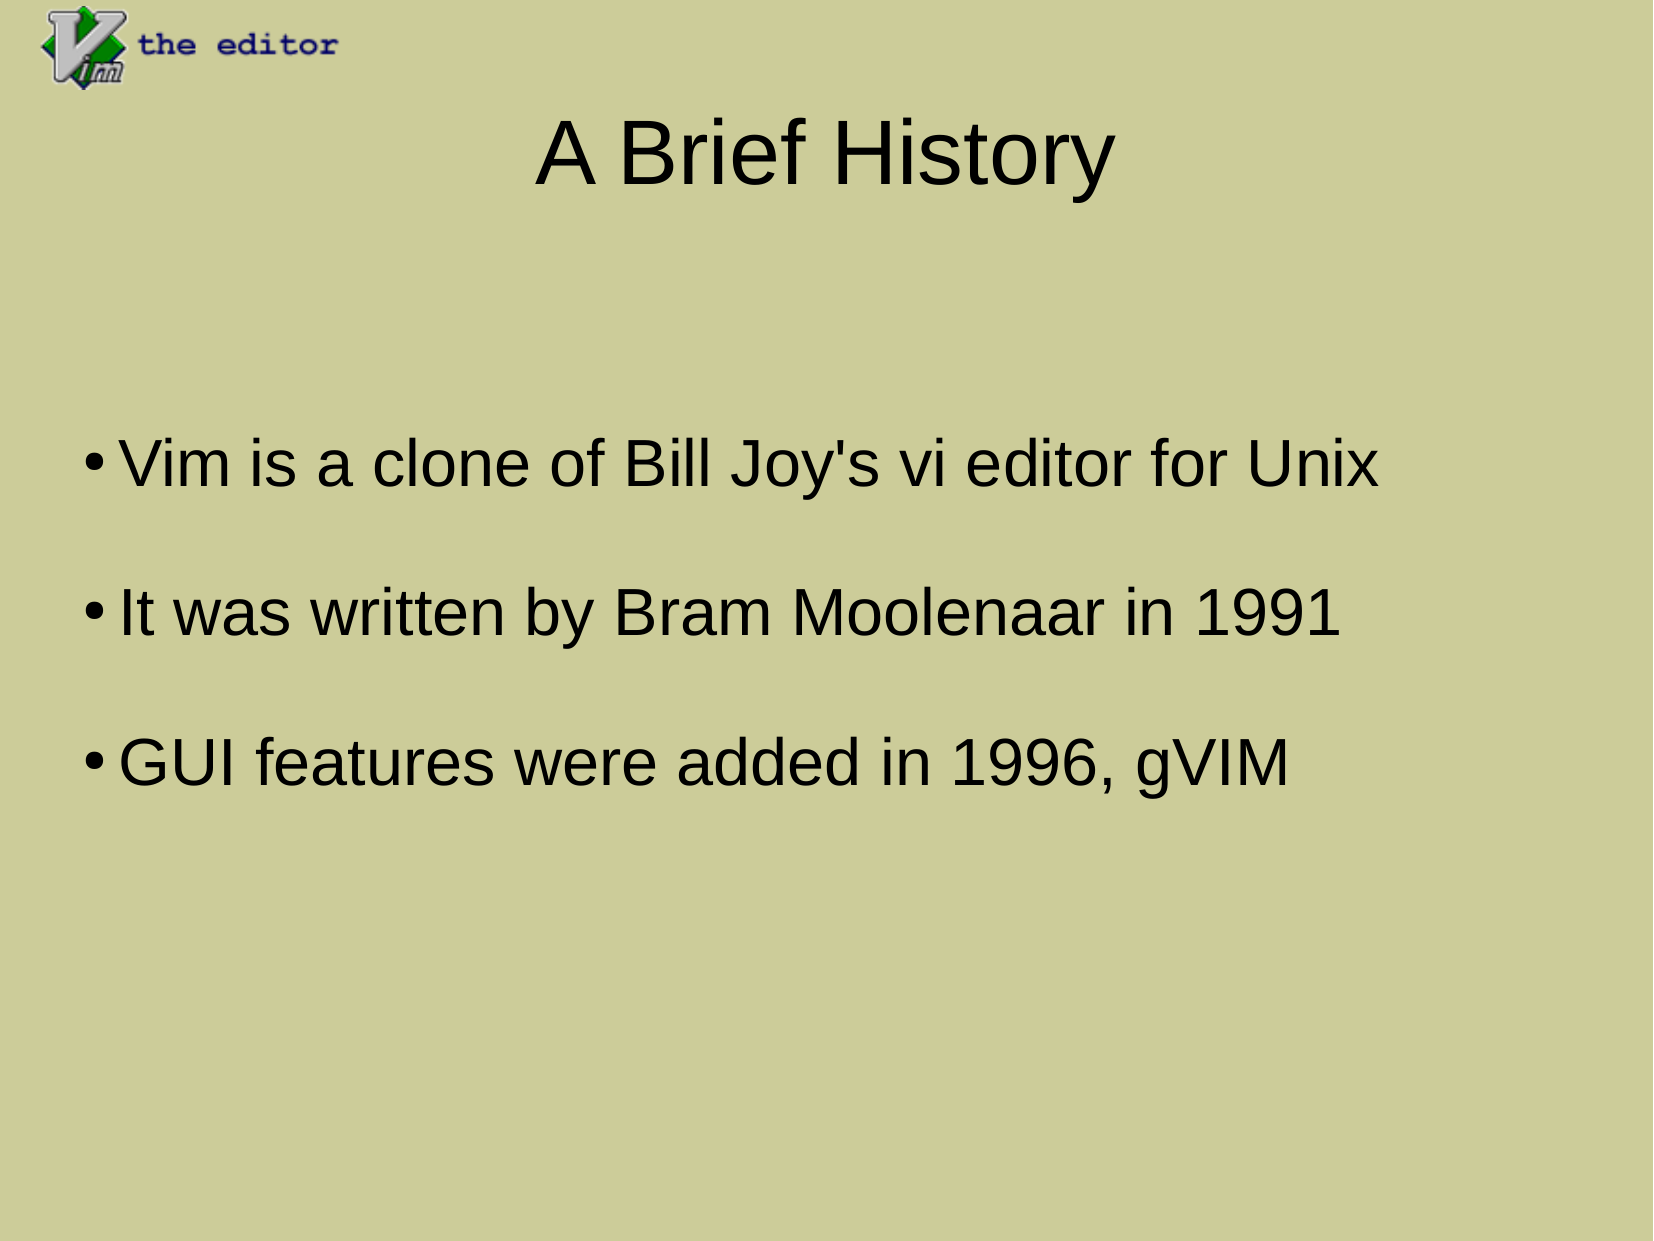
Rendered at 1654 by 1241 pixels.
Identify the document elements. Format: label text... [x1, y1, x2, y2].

picture [6, 6, 341, 91]
subtitle Vim is a clone of Bill Joy's vi editor for Unix It was written by Bram Moolenaar in 1991 GUI features were added in 1996, gVIM [82, 290, 1571, 1010]
title A Brief History [82, 49, 1571, 257]
